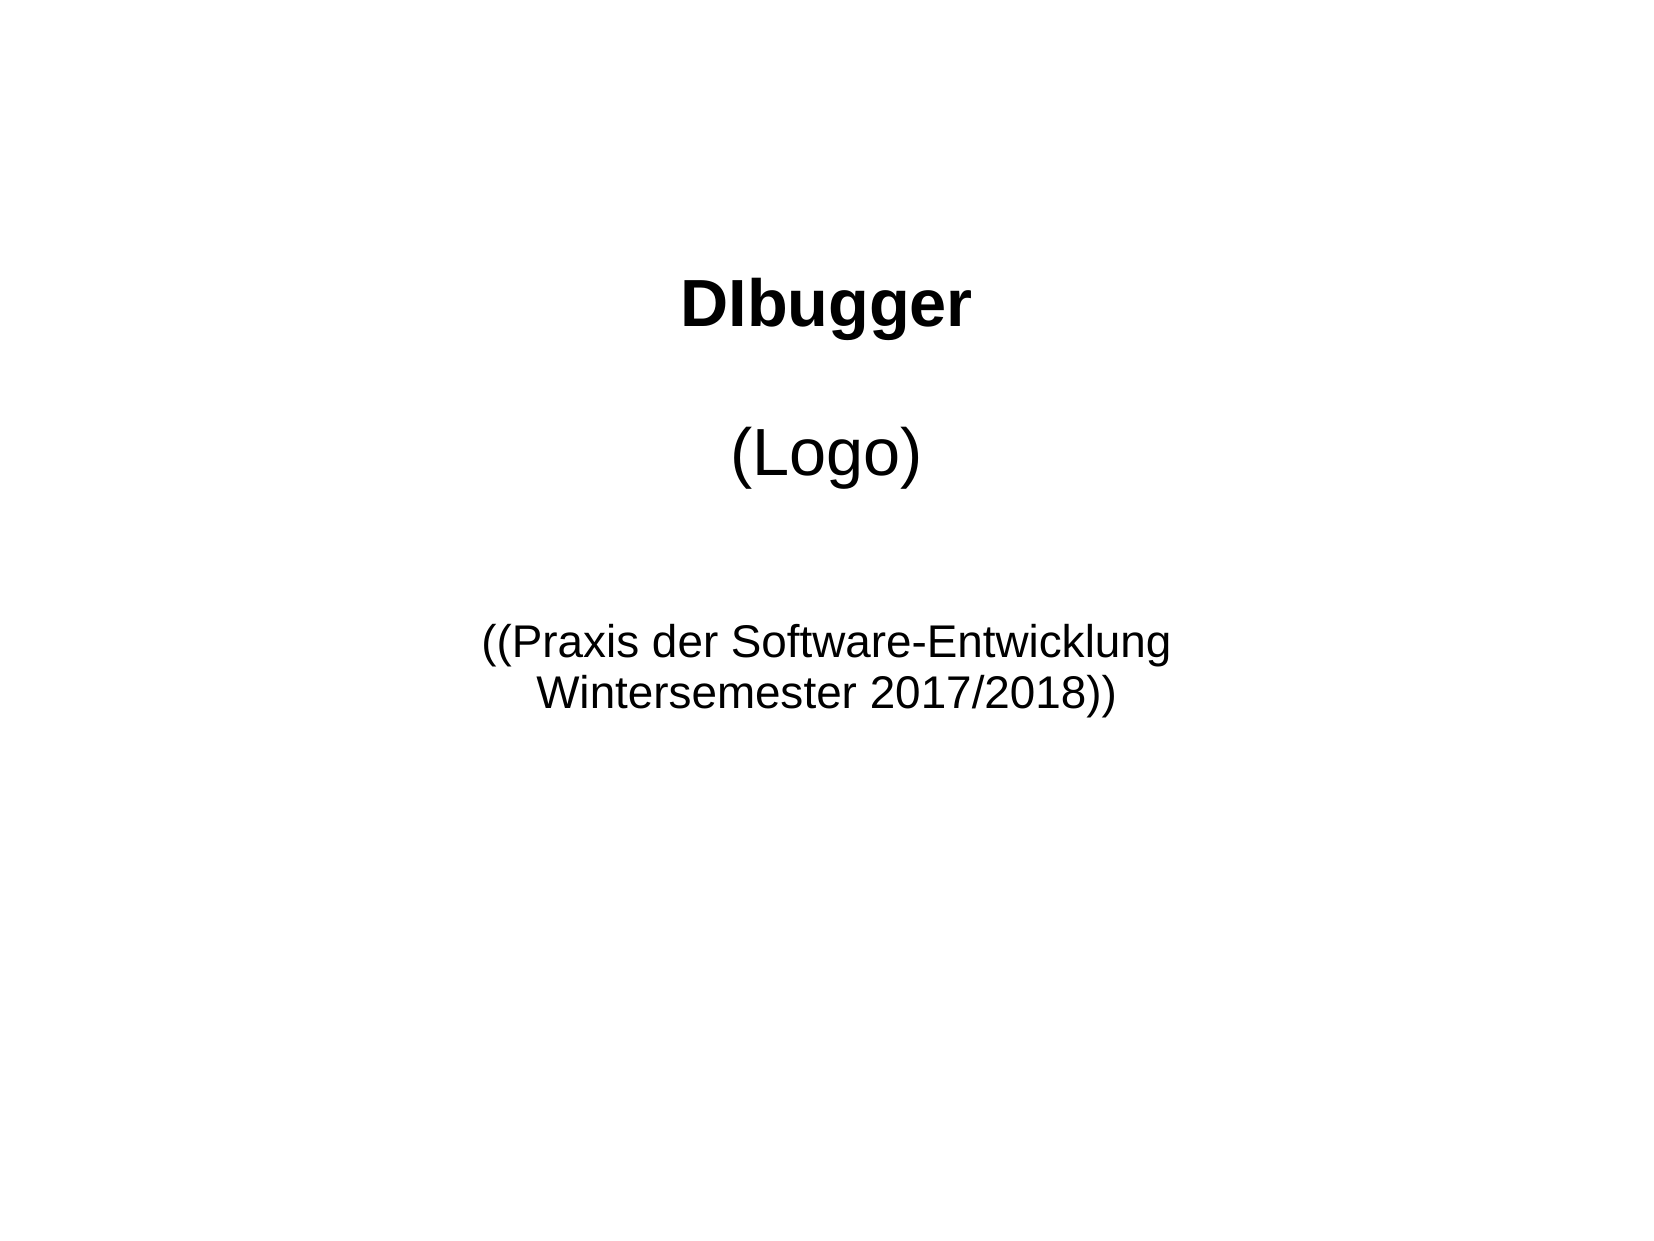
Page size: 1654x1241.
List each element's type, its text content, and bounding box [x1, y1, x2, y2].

subtitle DIbugger (Logo) ((Praxis der Software-Entwicklung Wintersemester 2017/2018)) [82, 49, 1571, 1010]
